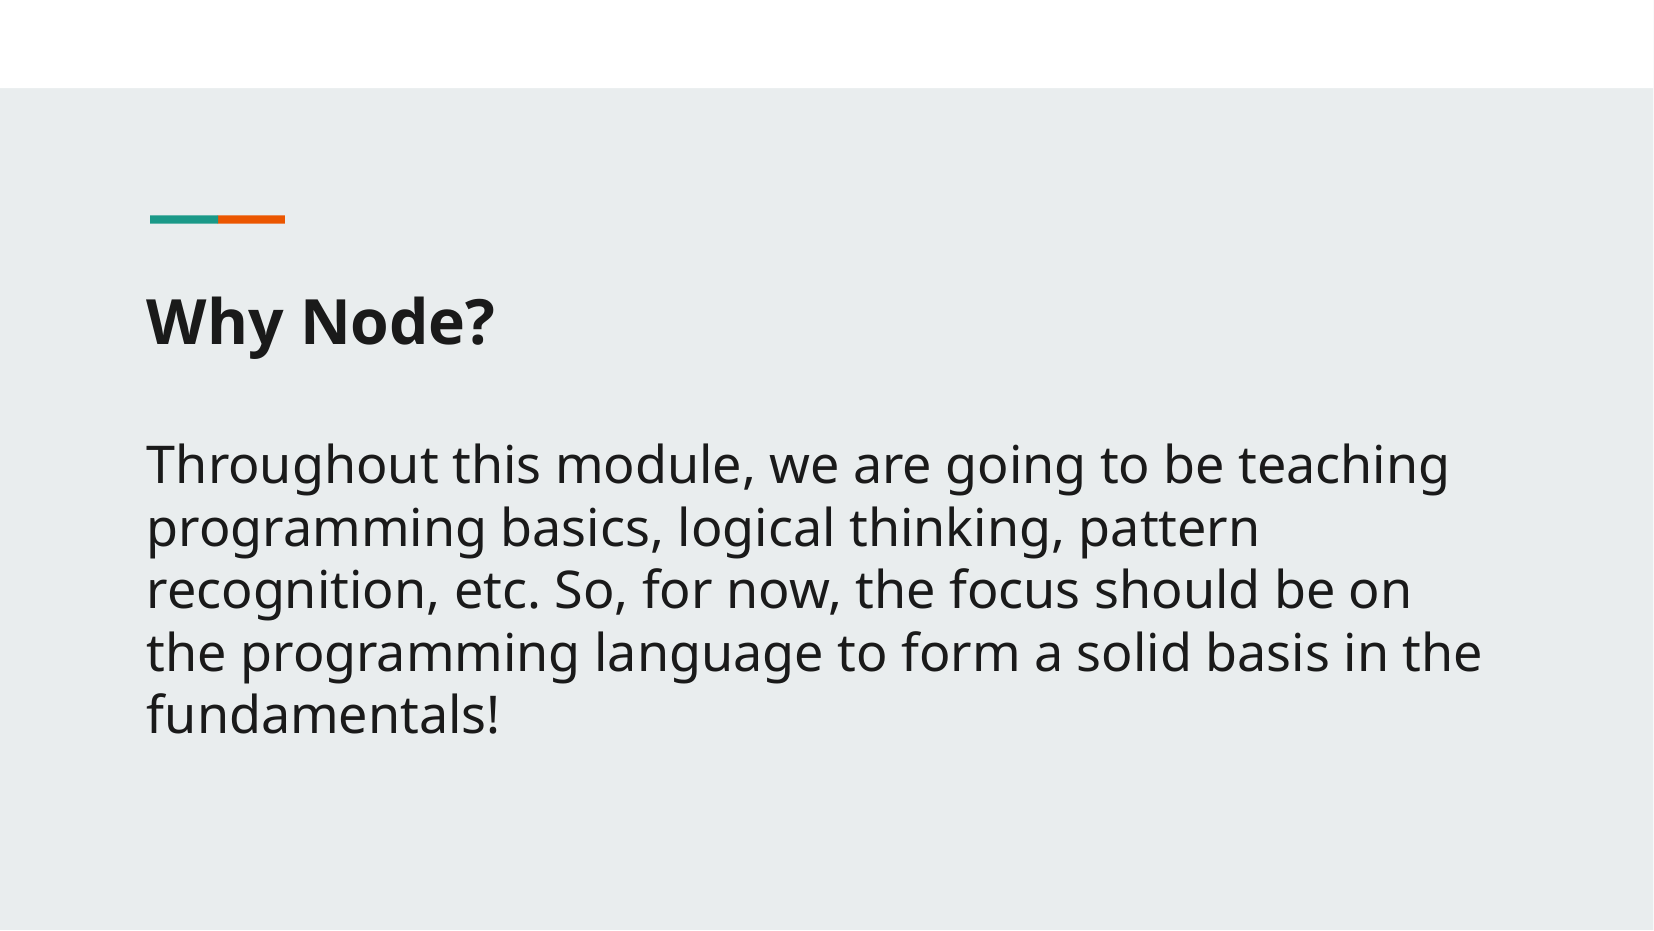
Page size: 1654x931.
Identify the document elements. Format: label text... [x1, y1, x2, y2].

title Why Node? Throughout this module, we are going to be teaching programming basics, logical thinking, pattern recognition, etc. So, for now, the focus should be on the programming language to form a solid basis in the fundamentals! [131, 266, 1523, 568]
